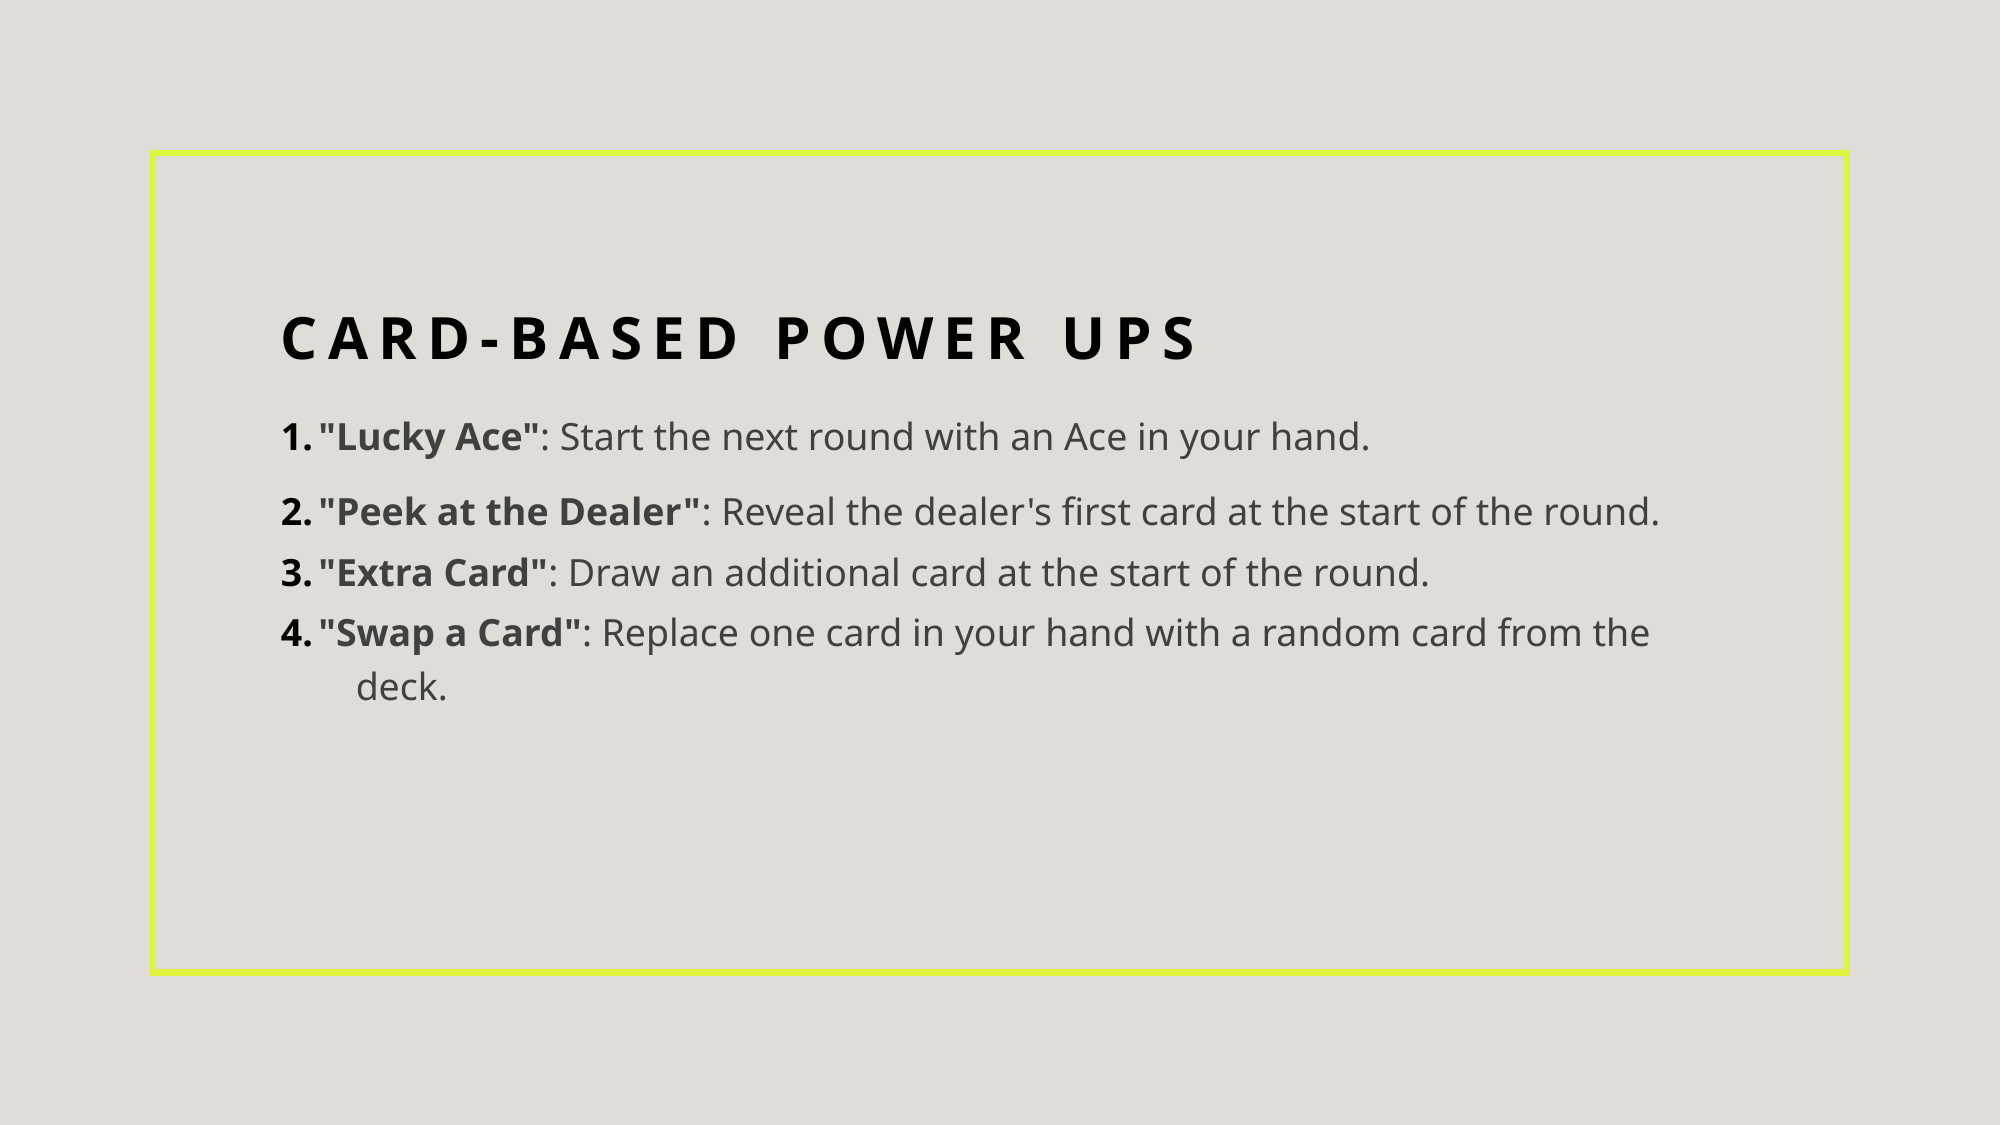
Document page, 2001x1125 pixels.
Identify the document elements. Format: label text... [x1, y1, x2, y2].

list "Lucky Ace": Start the next round with an Ace in your hand. "Peek at the Dealer": Reveal the dealer's first card at the start of the round. "Extra Card": Draw an additional card at the start of the round. "Swap a Card": Replace one card in your hand with a random card from the deck. [265, 396, 1739, 913]
title Card-based power ups [265, 202, 1739, 379]
